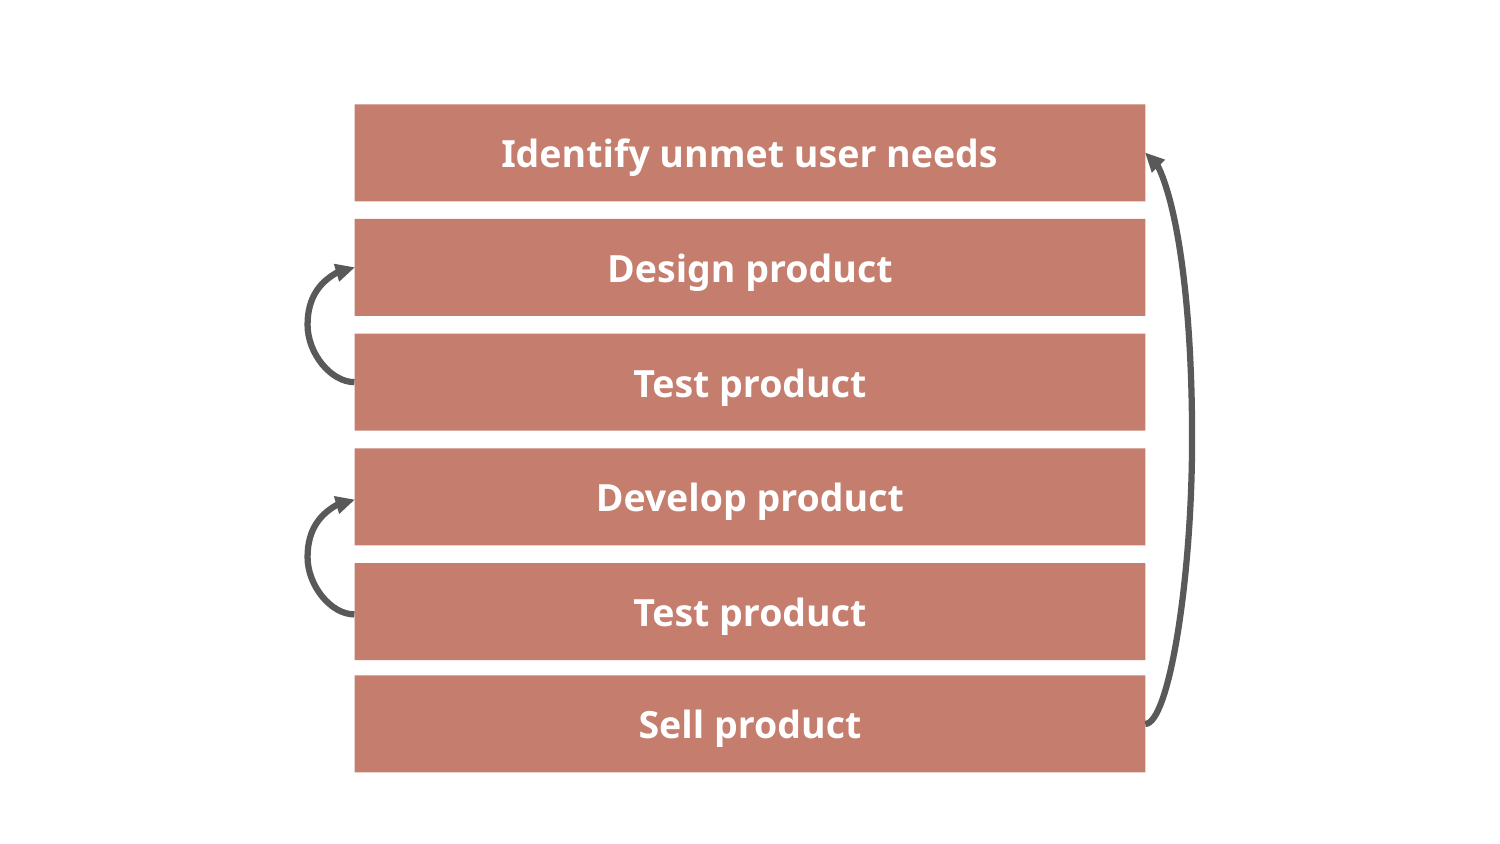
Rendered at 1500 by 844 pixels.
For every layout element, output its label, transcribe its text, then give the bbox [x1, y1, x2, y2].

text_box Sell product [354, 675, 1146, 773]
text_box Develop product [354, 448, 1146, 546]
text_box Test product [354, 333, 1146, 431]
text_box Identify unmet user needs [354, 104, 1146, 202]
text_box Design product [354, 218, 1146, 316]
text_box Test product [354, 563, 1146, 661]
